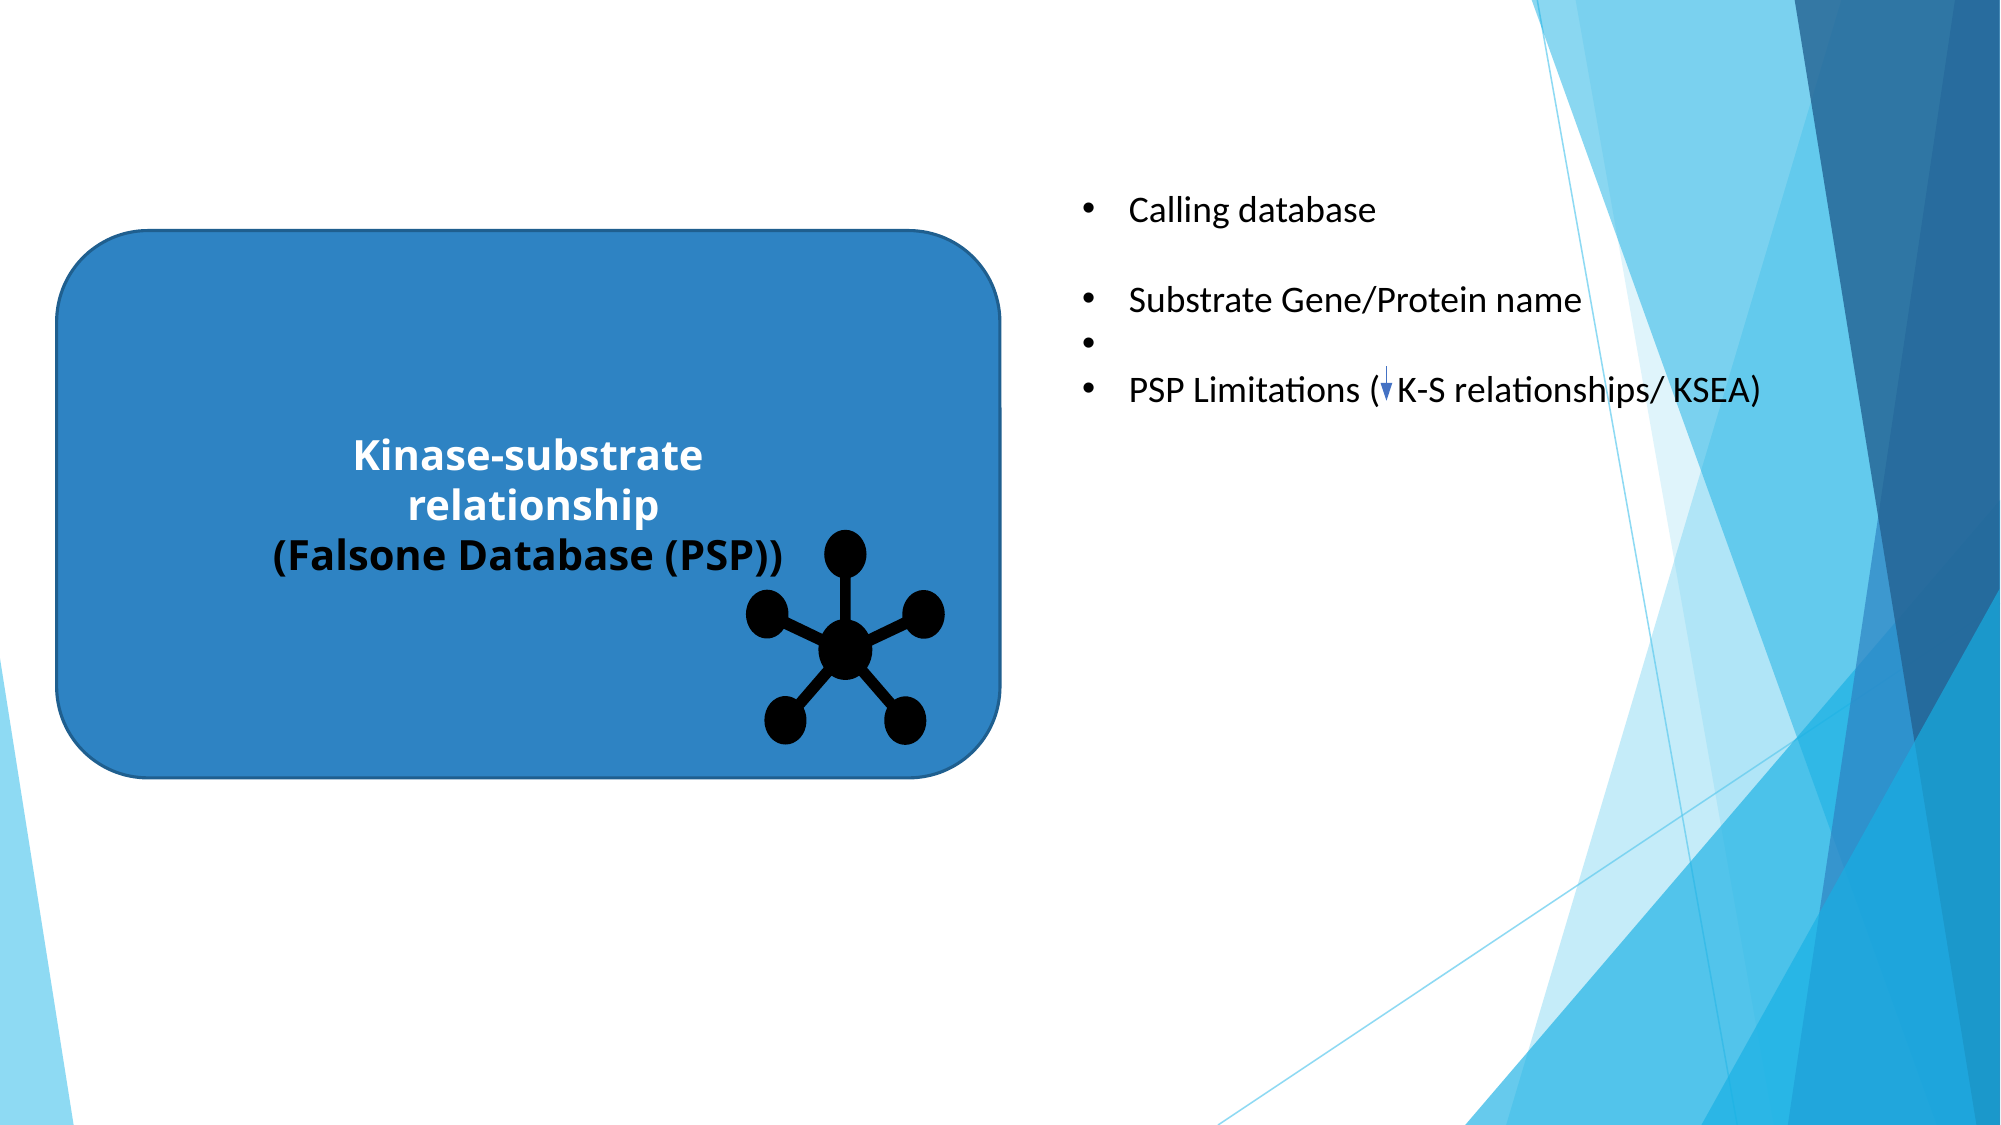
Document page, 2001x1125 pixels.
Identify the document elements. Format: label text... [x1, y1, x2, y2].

text_box Calling database Substrate Gene/Protein name PSP Limitations ( K-S relationships/ KSEA) [1067, 177, 1873, 466]
picture [717, 489, 974, 785]
text_box Kinase-substrate relationship (Falsone Database (PSP)) [56, 230, 1000, 778]
